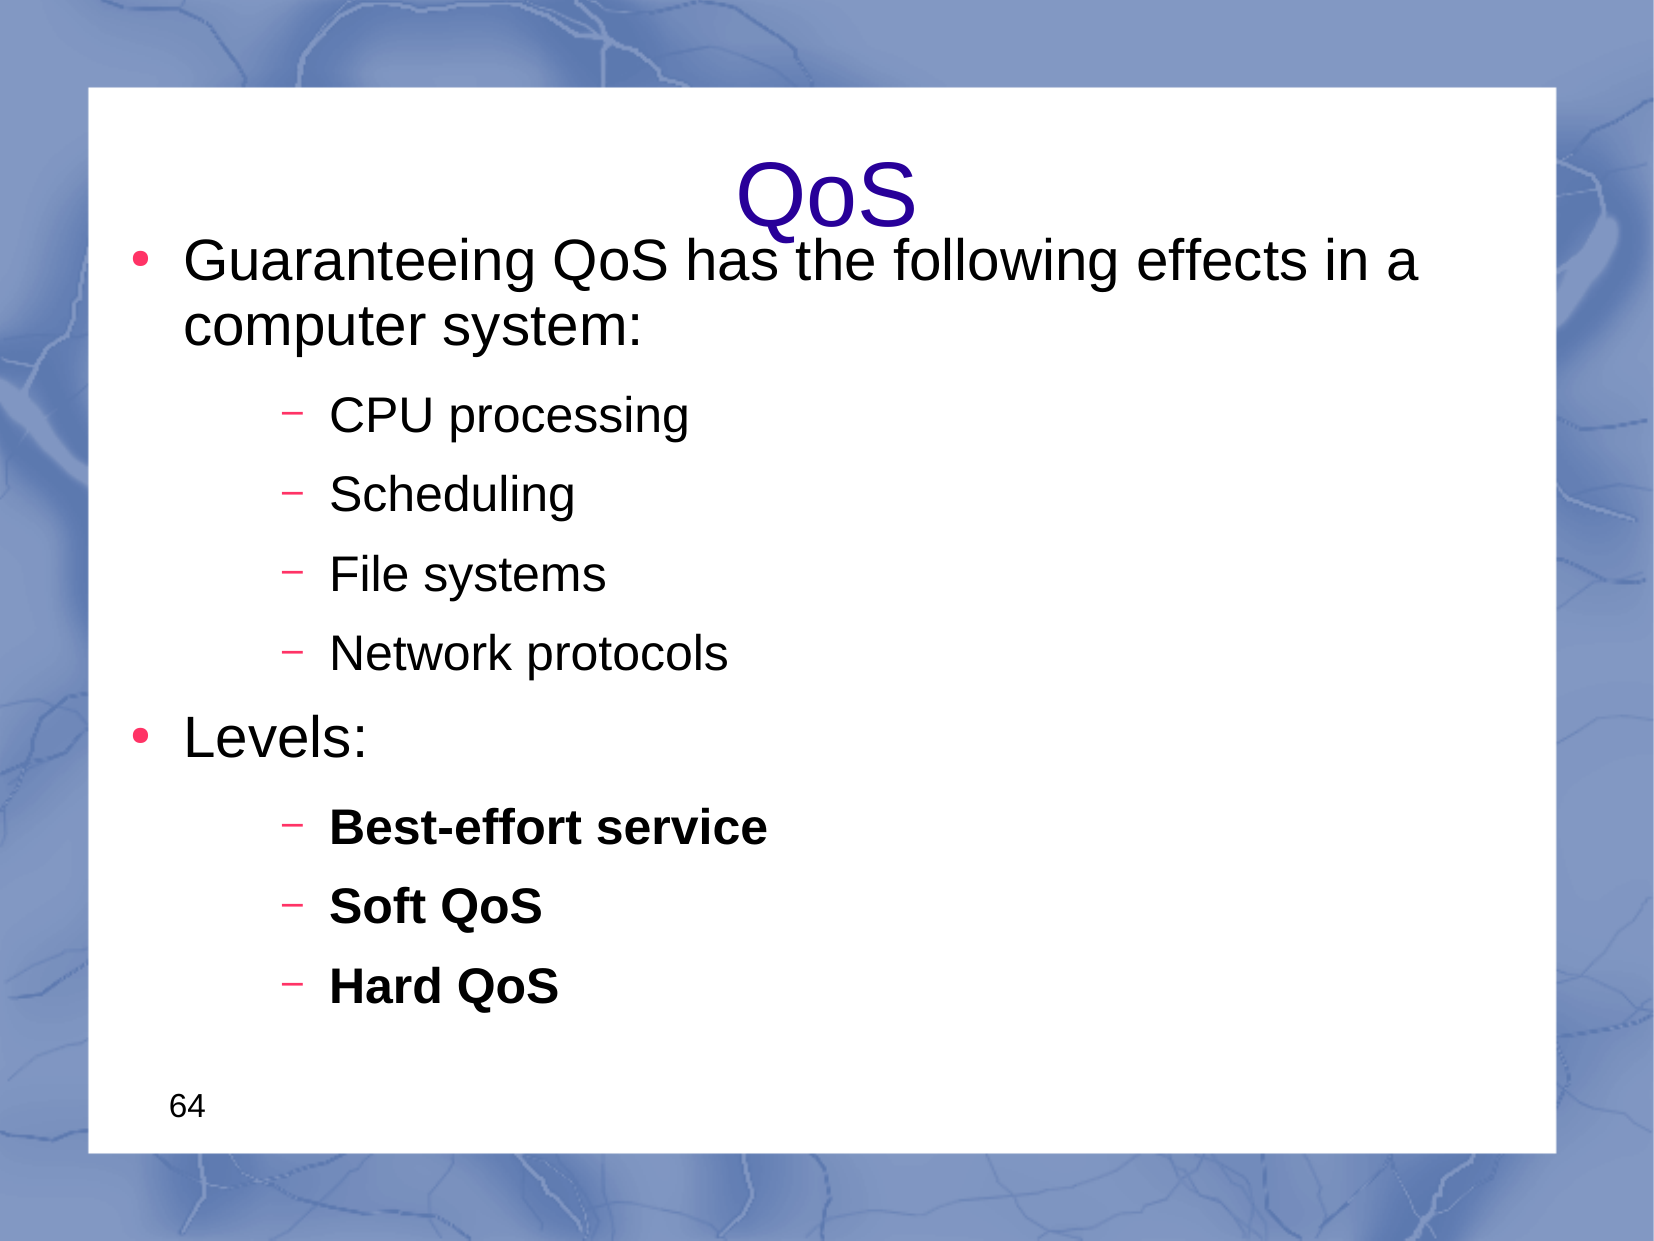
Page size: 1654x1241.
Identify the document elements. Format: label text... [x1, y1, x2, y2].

list Guaranteeing QoS has the following effects in a computer system: CPU processing Scheduling File systems Network protocols Levels: Best-effort service Soft QoS Hard QoS [112, 227, 1471, 1088]
picture [0, 0, 1654, 1241]
title QoS [118, 90, 1536, 298]
